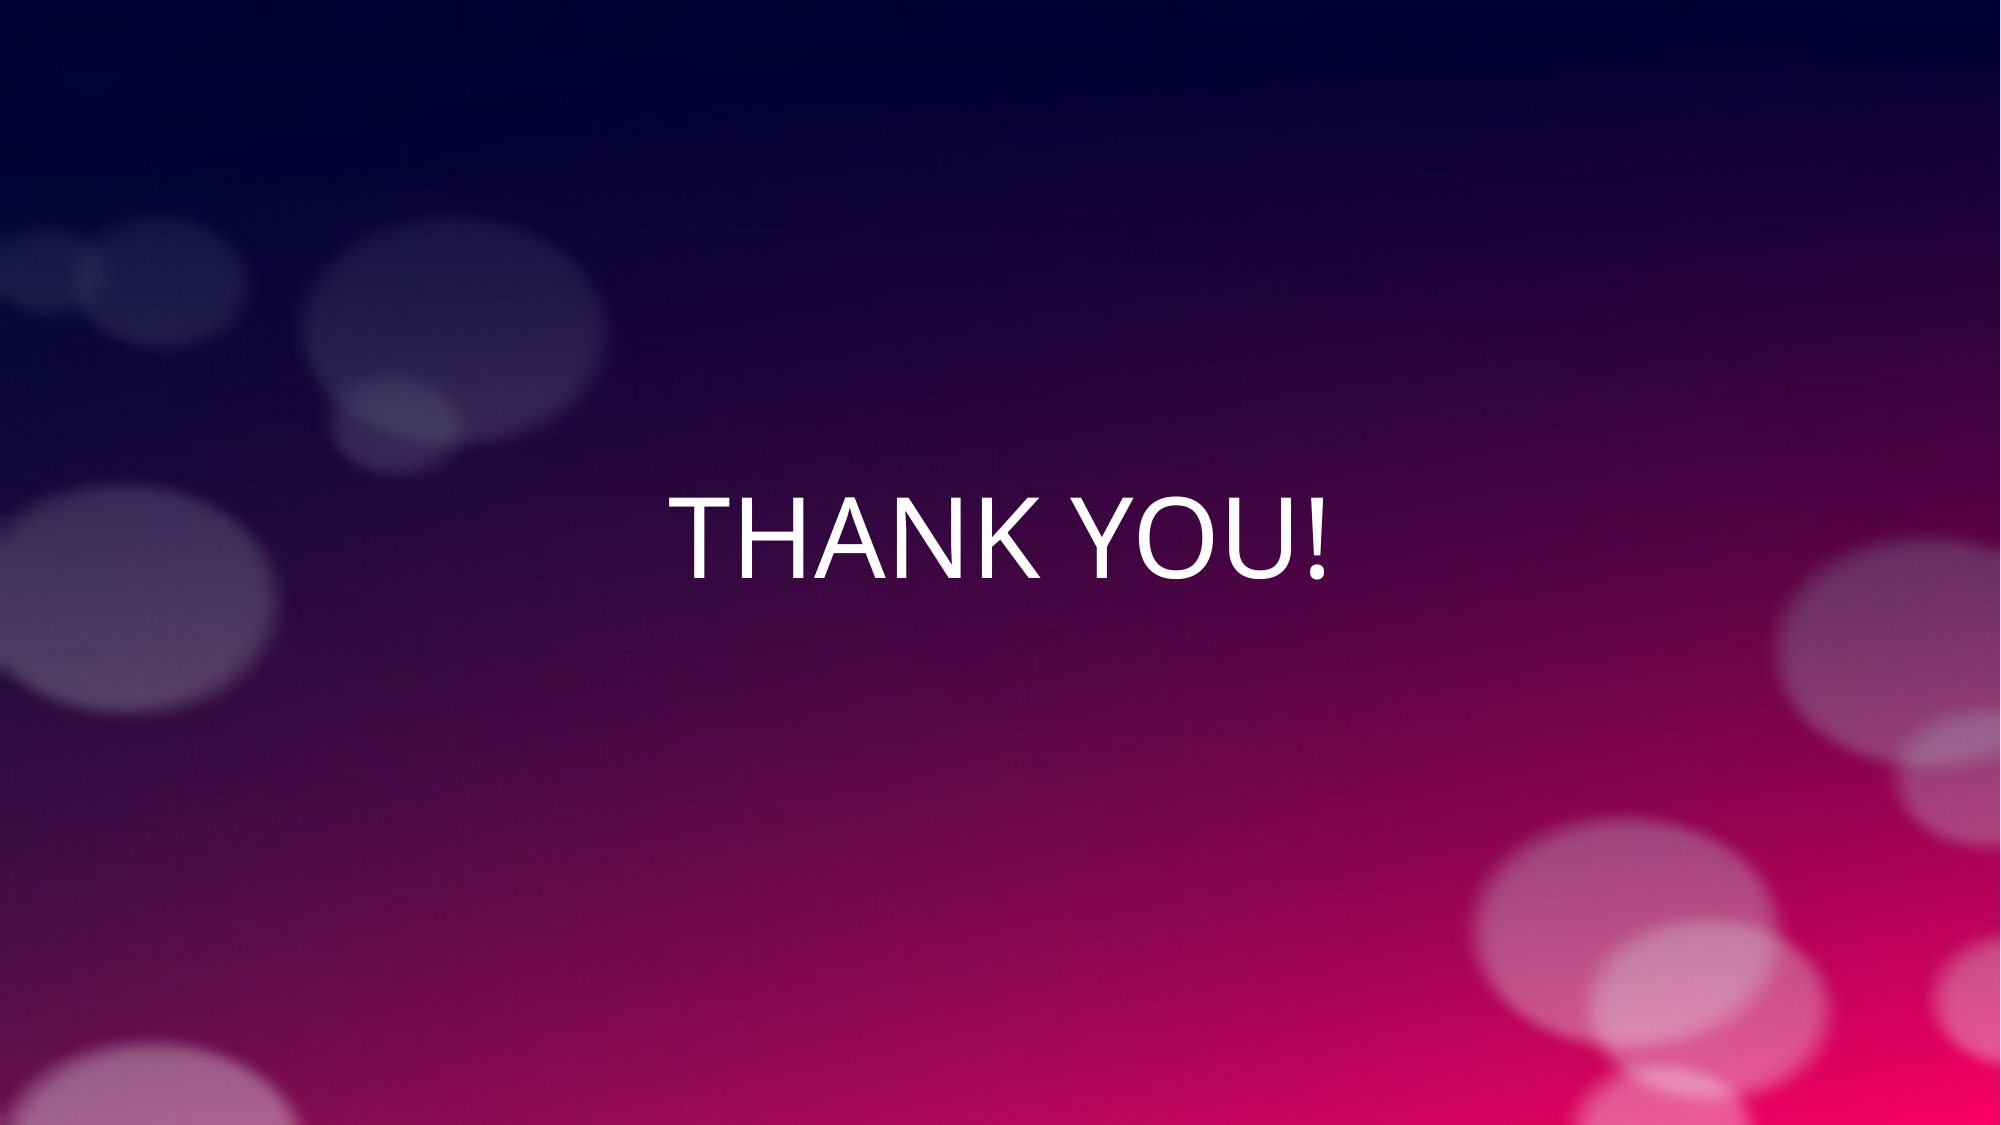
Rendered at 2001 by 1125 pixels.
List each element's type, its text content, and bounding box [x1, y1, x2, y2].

title THANK YOU! [513, 184, 1488, 611]
picture [0, 0, 2001, 1125]
